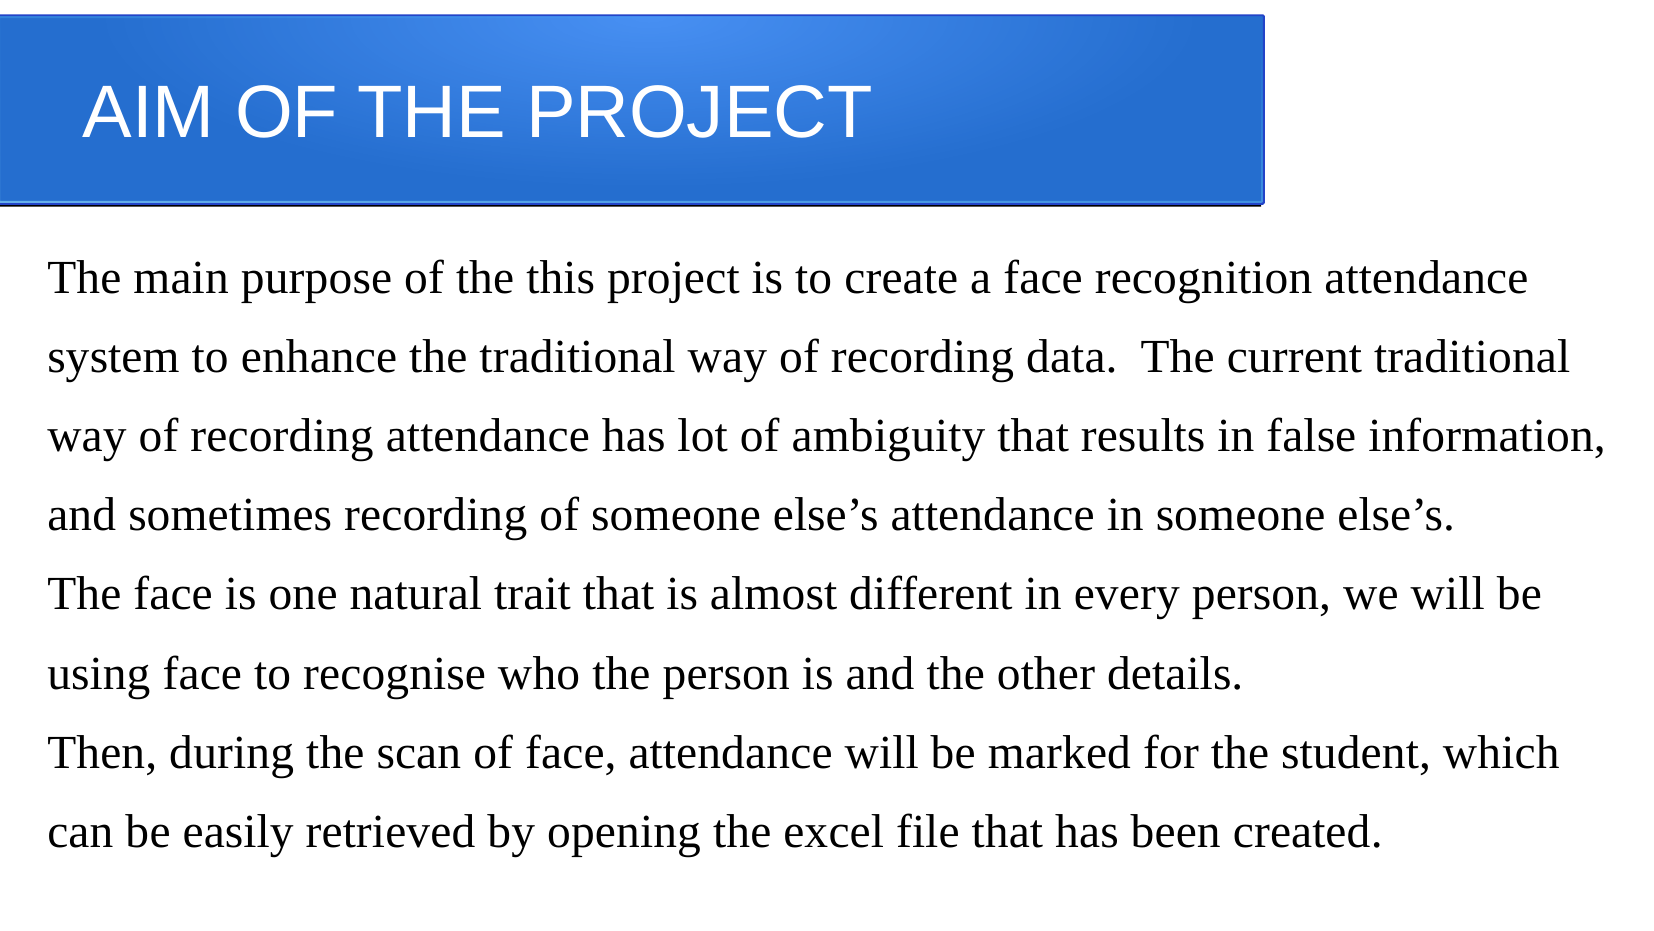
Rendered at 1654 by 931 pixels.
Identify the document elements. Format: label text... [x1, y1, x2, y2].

list The main purpose of the this project is to create a face recognition attendance system to enhance the traditional way of recording data. The current traditional way of recording attendance has lot of ambiguity that results in false information, and sometimes recording of someone else’s attendance in someone else’s. The face is one natural trait that is almost different in every person, we will be using face to recognise who the person is and the other details. Then, during the scan of face, attendance will be marked for the student, which can be easily retrieved by opening the excel file that has been created. [47, 224, 1630, 922]
title AIM OF THE PROJECT [82, 35, 1235, 189]
